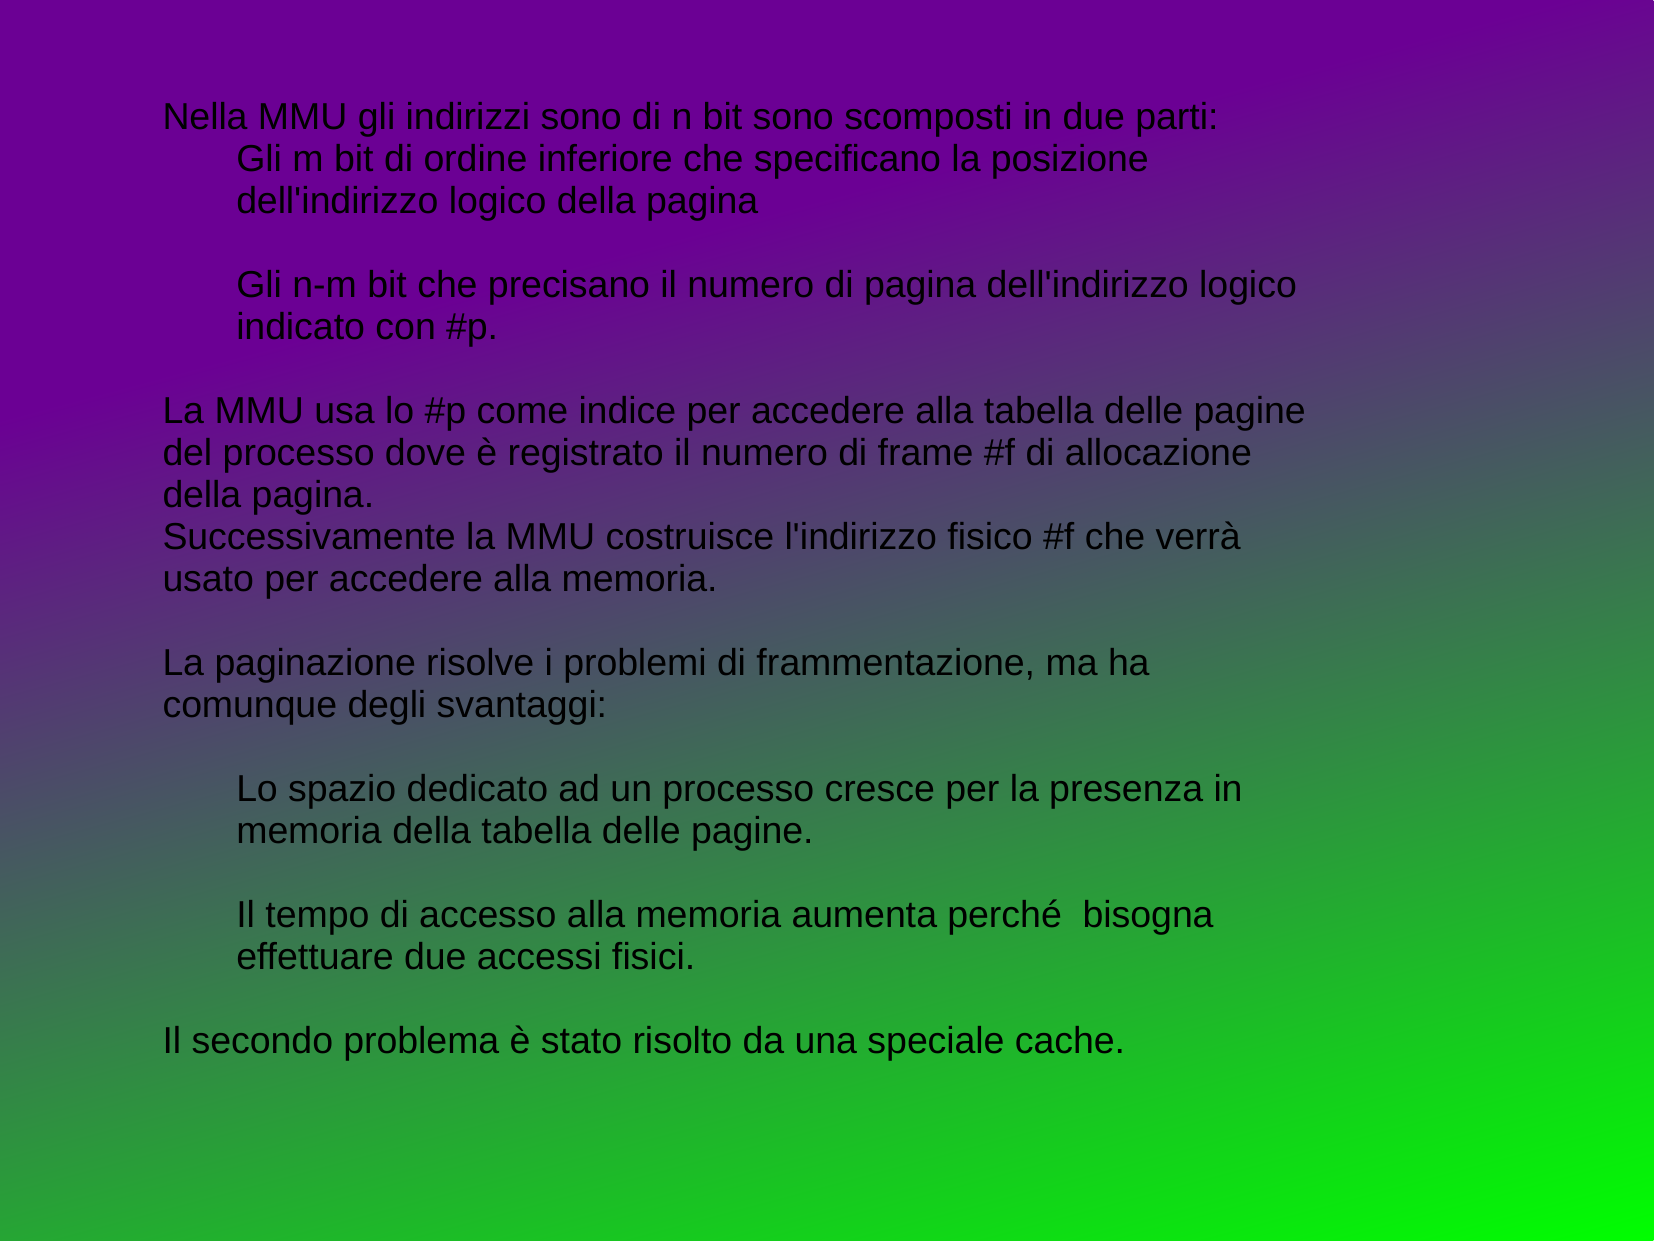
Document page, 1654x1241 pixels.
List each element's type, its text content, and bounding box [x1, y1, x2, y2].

text_box Nella MMU gli indirizzi sono di n bit sono scomposti in due parti: Gli m bit di ordine inferiore che specificano la posizione dell'indirizzo logico della pagina Gli n-m bit che precisano il numero di pagina dell'indirizzo logico indicato con #p. La MMU usa lo #p come indice per accedere alla tabella delle pagine del processo dove è registrato il numero di frame #f di allocazione della pagina. Successivamente la MMU costruisce l'indirizzo fisico #f che verrà usato per accedere alla memoria. La paginazione risolve i problemi di frammentazione, ma ha comunque degli svantaggi: Lo spazio dedicato ad un processo cresce per la presenza in memoria della tabella delle pagine. Il tempo di accesso alla memoria aumenta perché bisogna effettuare due accessi fisici. Il secondo problema è stato risolto da una speciale cache. [147, 88, 1329, 1113]
